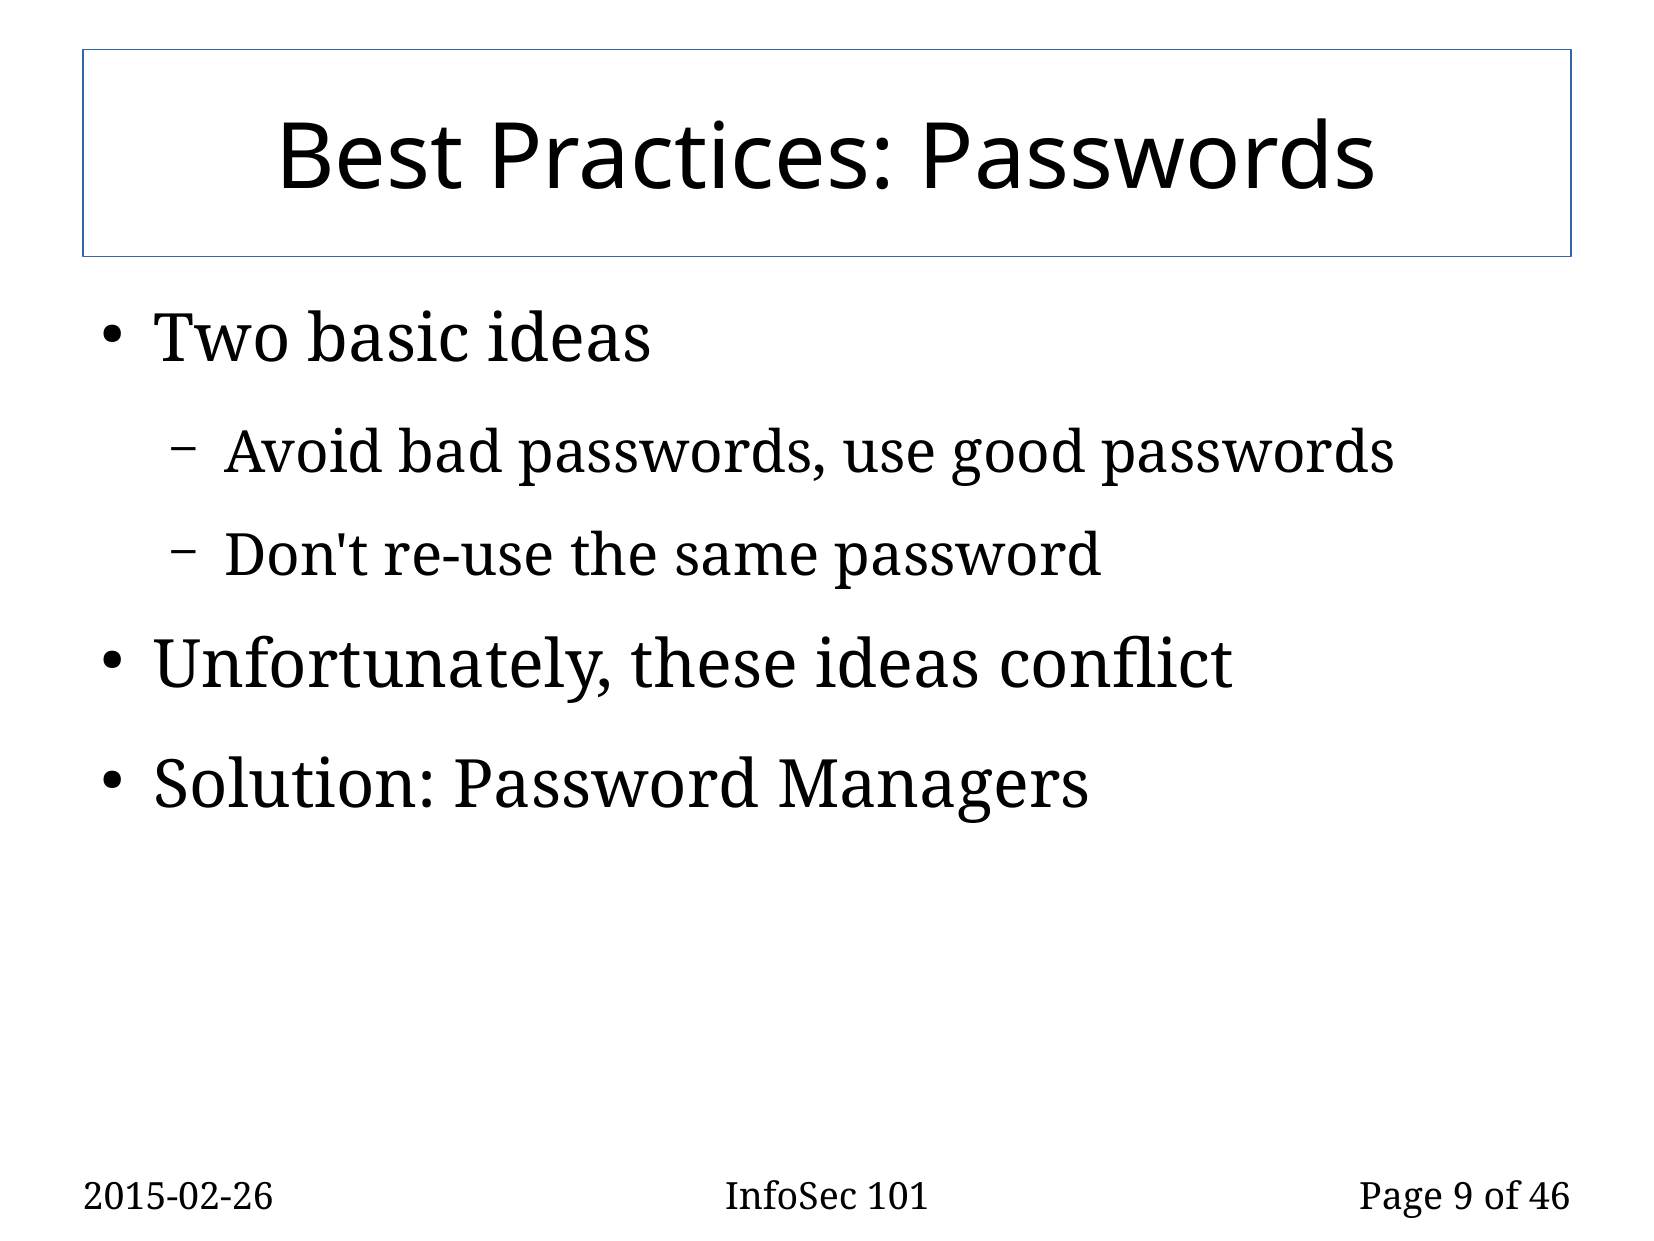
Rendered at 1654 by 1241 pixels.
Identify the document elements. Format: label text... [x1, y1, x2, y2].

list Two basic ideas Avoid bad passwords, use good passwords Don't re-use the same password Unfortunately, these ideas conflict Solution: Password Managers [82, 290, 1571, 1126]
title Best Practices: Passwords [82, 49, 1571, 257]
